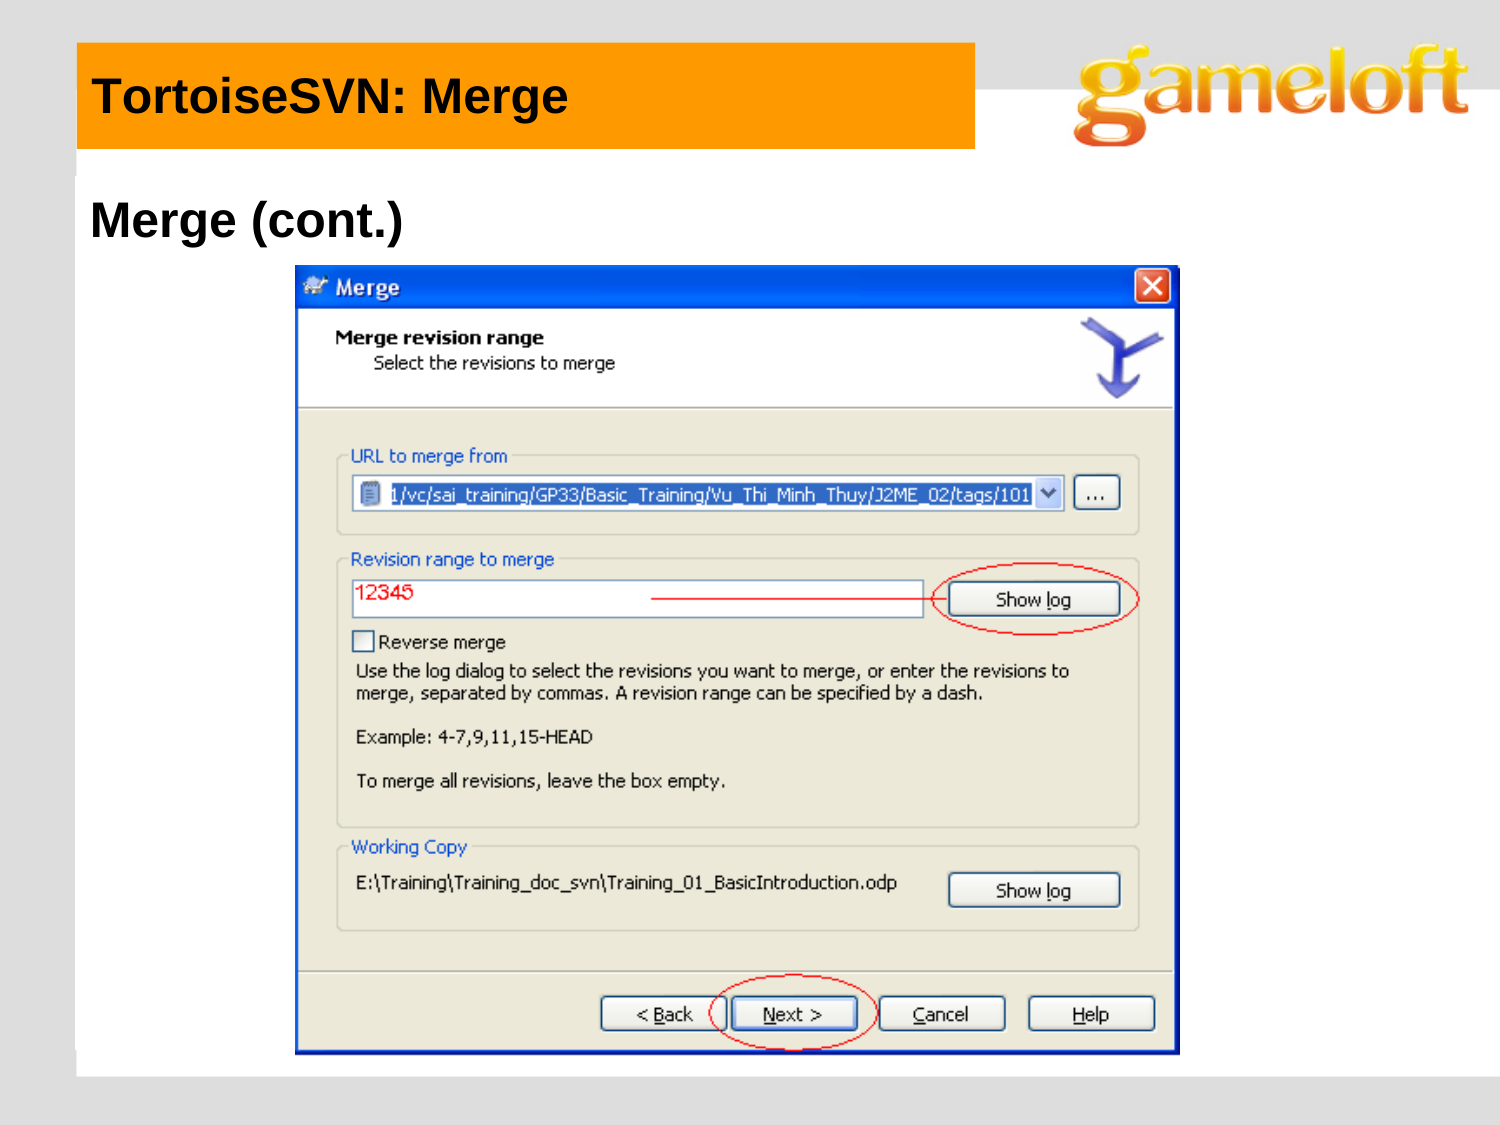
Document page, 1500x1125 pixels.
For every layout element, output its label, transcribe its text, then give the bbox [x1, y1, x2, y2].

text_box TortoiseSVN: Merge [76, 42, 976, 149]
text_box Merge (cont.)‏ [75, 175, 1471, 1051]
picture [0, 0, 1500, 1125]
